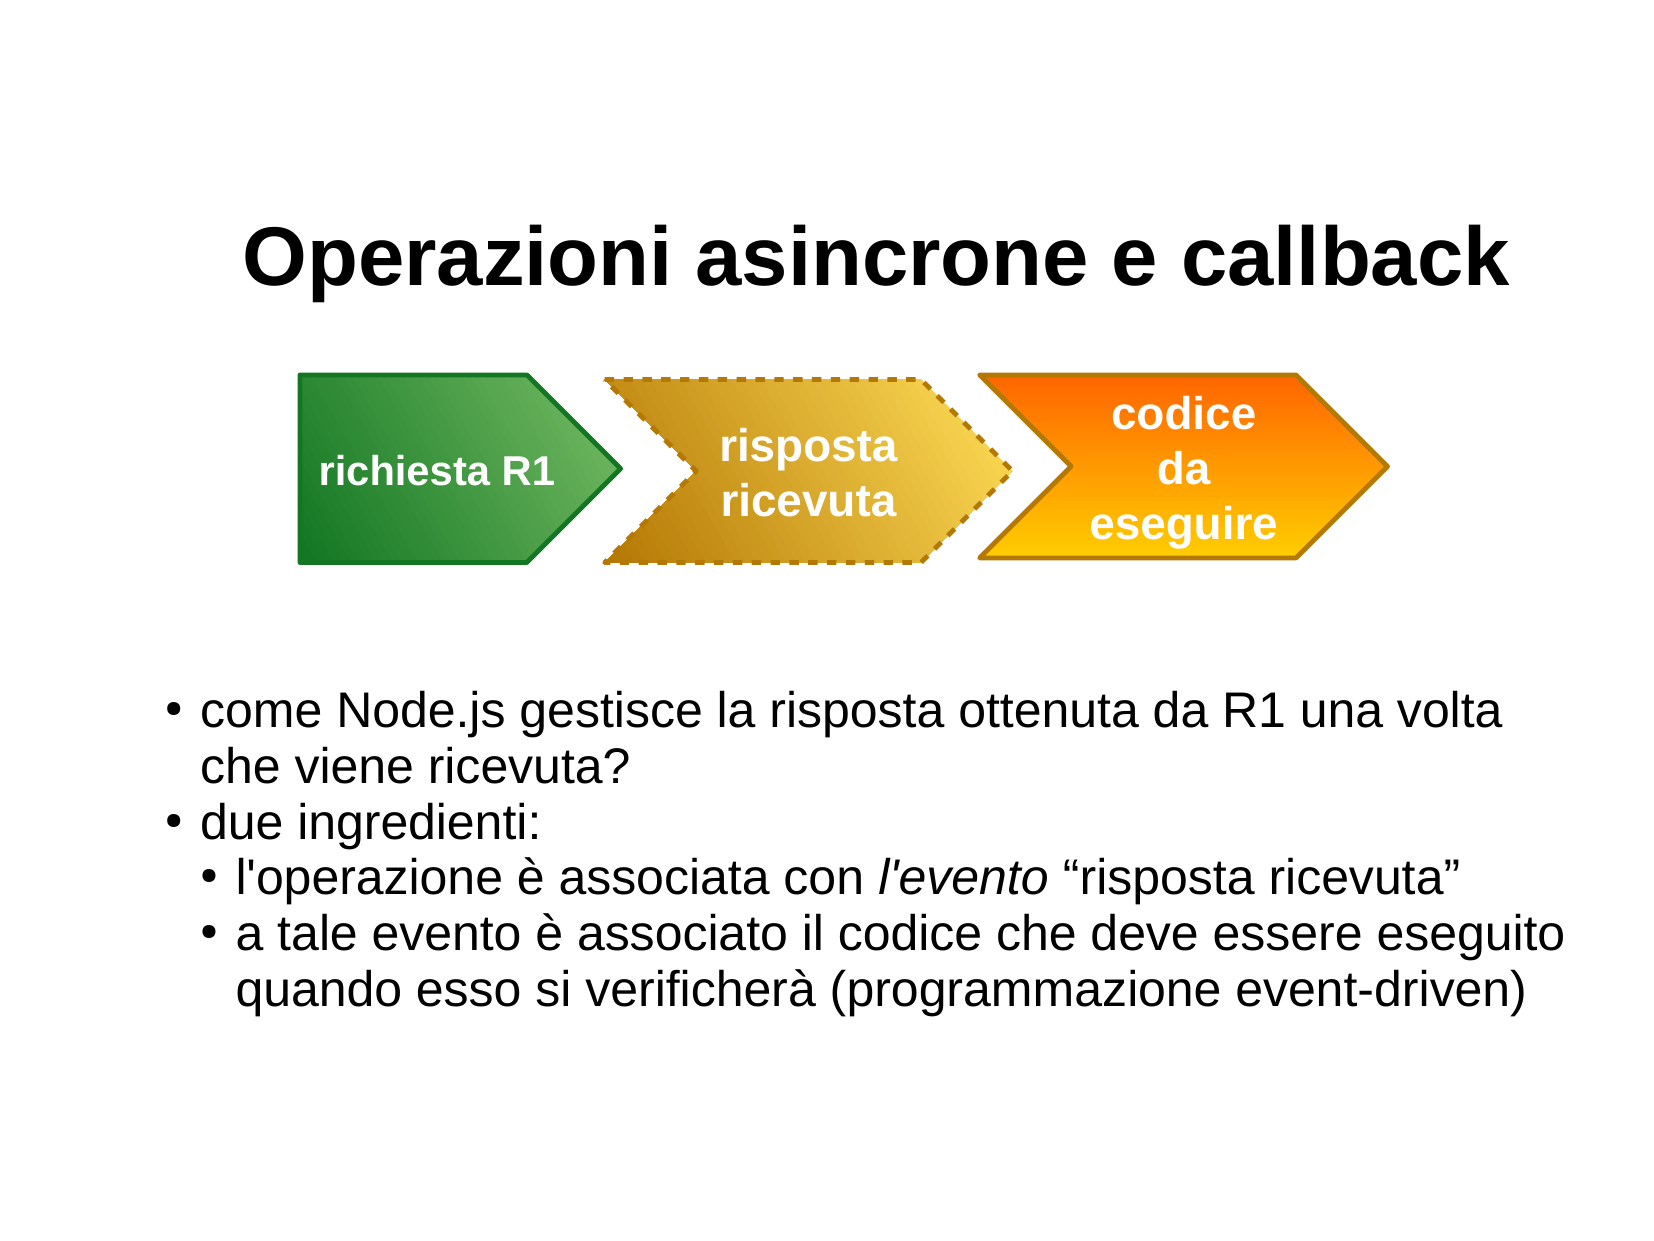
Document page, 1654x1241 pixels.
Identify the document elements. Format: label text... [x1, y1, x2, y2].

text_box richiesta R1 [299, 374, 621, 563]
text_box come Node.js gestisce la risposta ottenuta da R1 una volta che viene ricevuta? due ingredienti: l'operazione è associata con l'evento “risposta ricevuta” a tale evento è associato il codice che deve essere eseguito quando esso si verificherà (programmazione event-driven) [150, 675, 1606, 1081]
text_box risposta ricevuta [604, 379, 1013, 563]
text_box Operazioni asincrone e callback [188, 208, 1565, 302]
text_box codice da eseguire [979, 374, 1388, 558]
